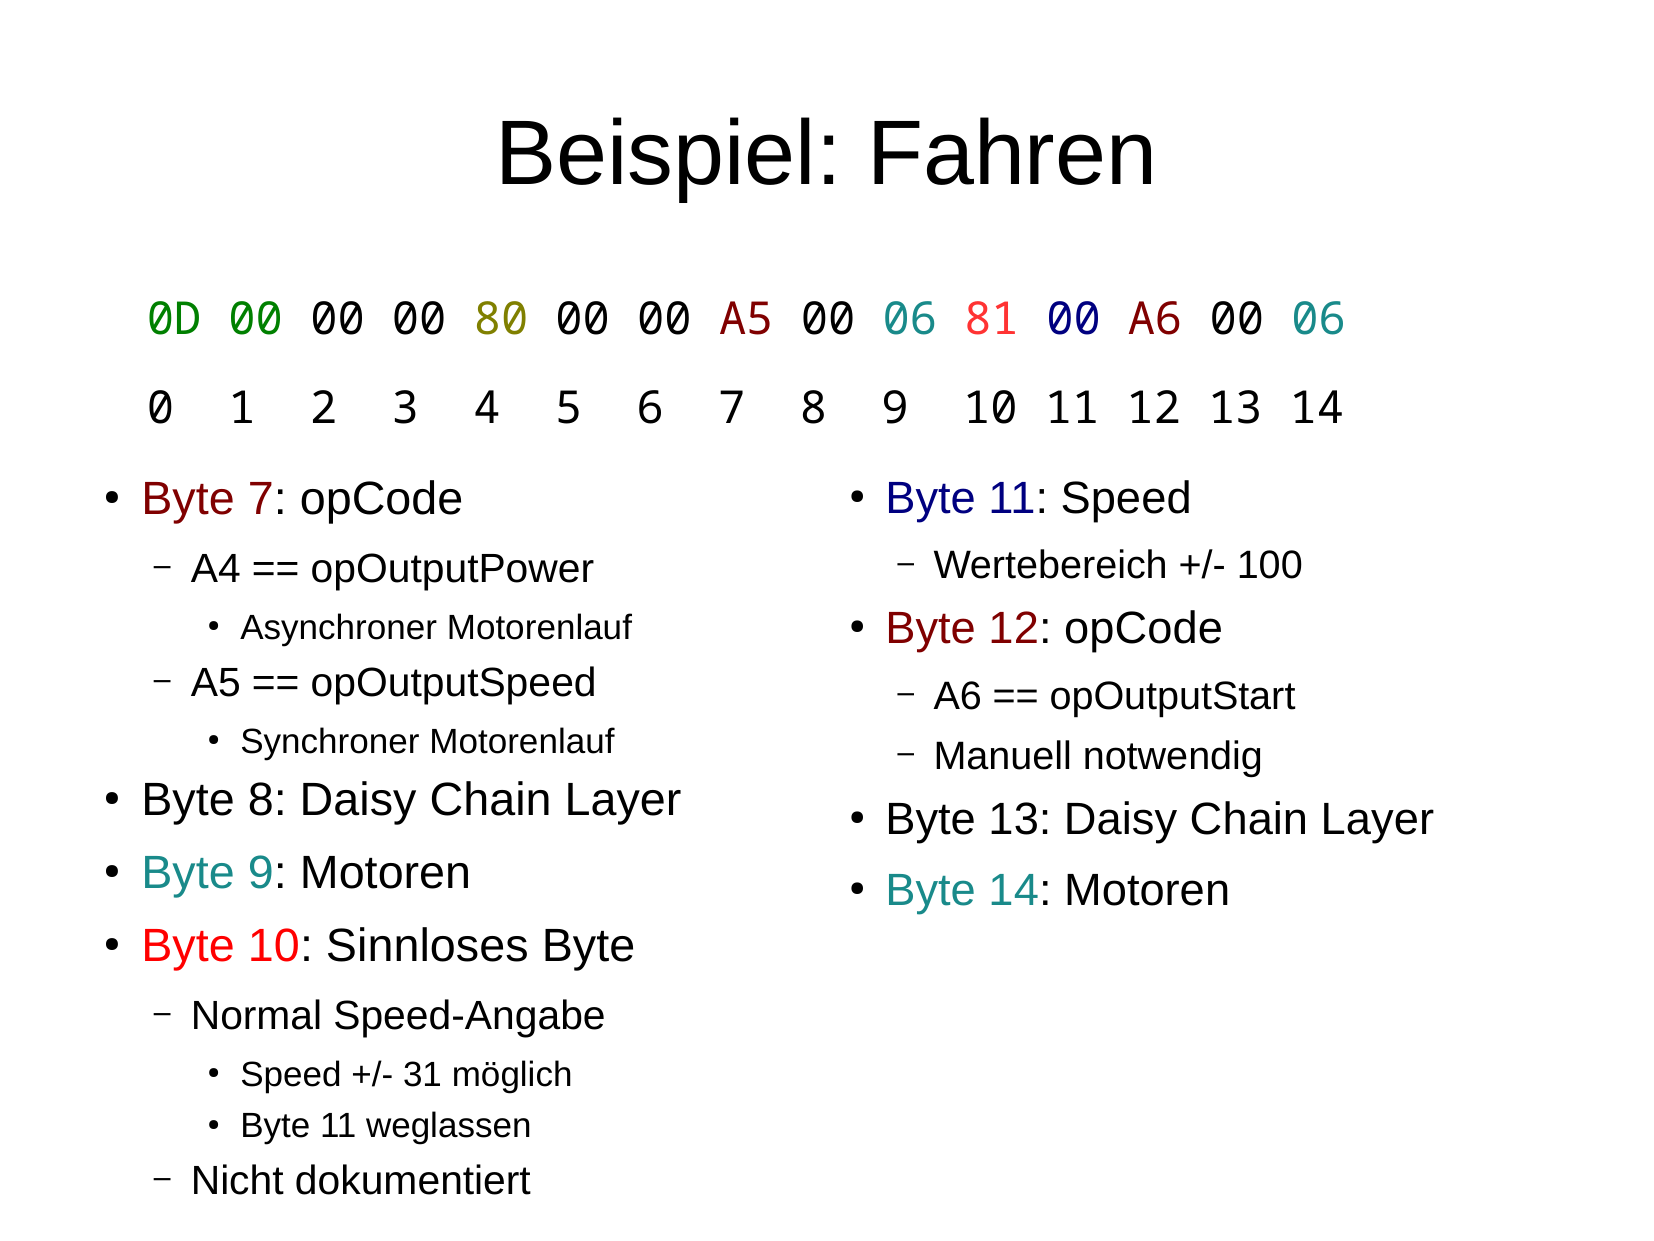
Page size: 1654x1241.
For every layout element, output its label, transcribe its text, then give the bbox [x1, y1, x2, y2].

list Byte 7: opCode A4 == opOutputPower Asynchroner Motorenlauf A5 == opOutputSpeed Synchroner Motorenlauf Byte 8: Daisy Chain Layer Byte 9: Motoren Byte 10: Sinnloses Byte Normal Speed-Angabe Speed +/- 31 möglich Byte 11 weglassen Nicht dokumentiert [91, 472, 802, 1217]
title Beispiel: Fahren [82, 49, 1571, 257]
list 0D 00 00 00 80 00 00 A5 00 06 81 00 A6 00 06 0 1 2 3 4 5 6 7 8 9 10 11 12 13 14 [82, 285, 1538, 438]
list Byte 11: Speed Wertebereich +/- 100 Byte 12: opCode A6 == opOutputStart Manuell notwendig Byte 13: Daisy Chain Layer Byte 14: Motoren [837, 472, 1548, 922]
